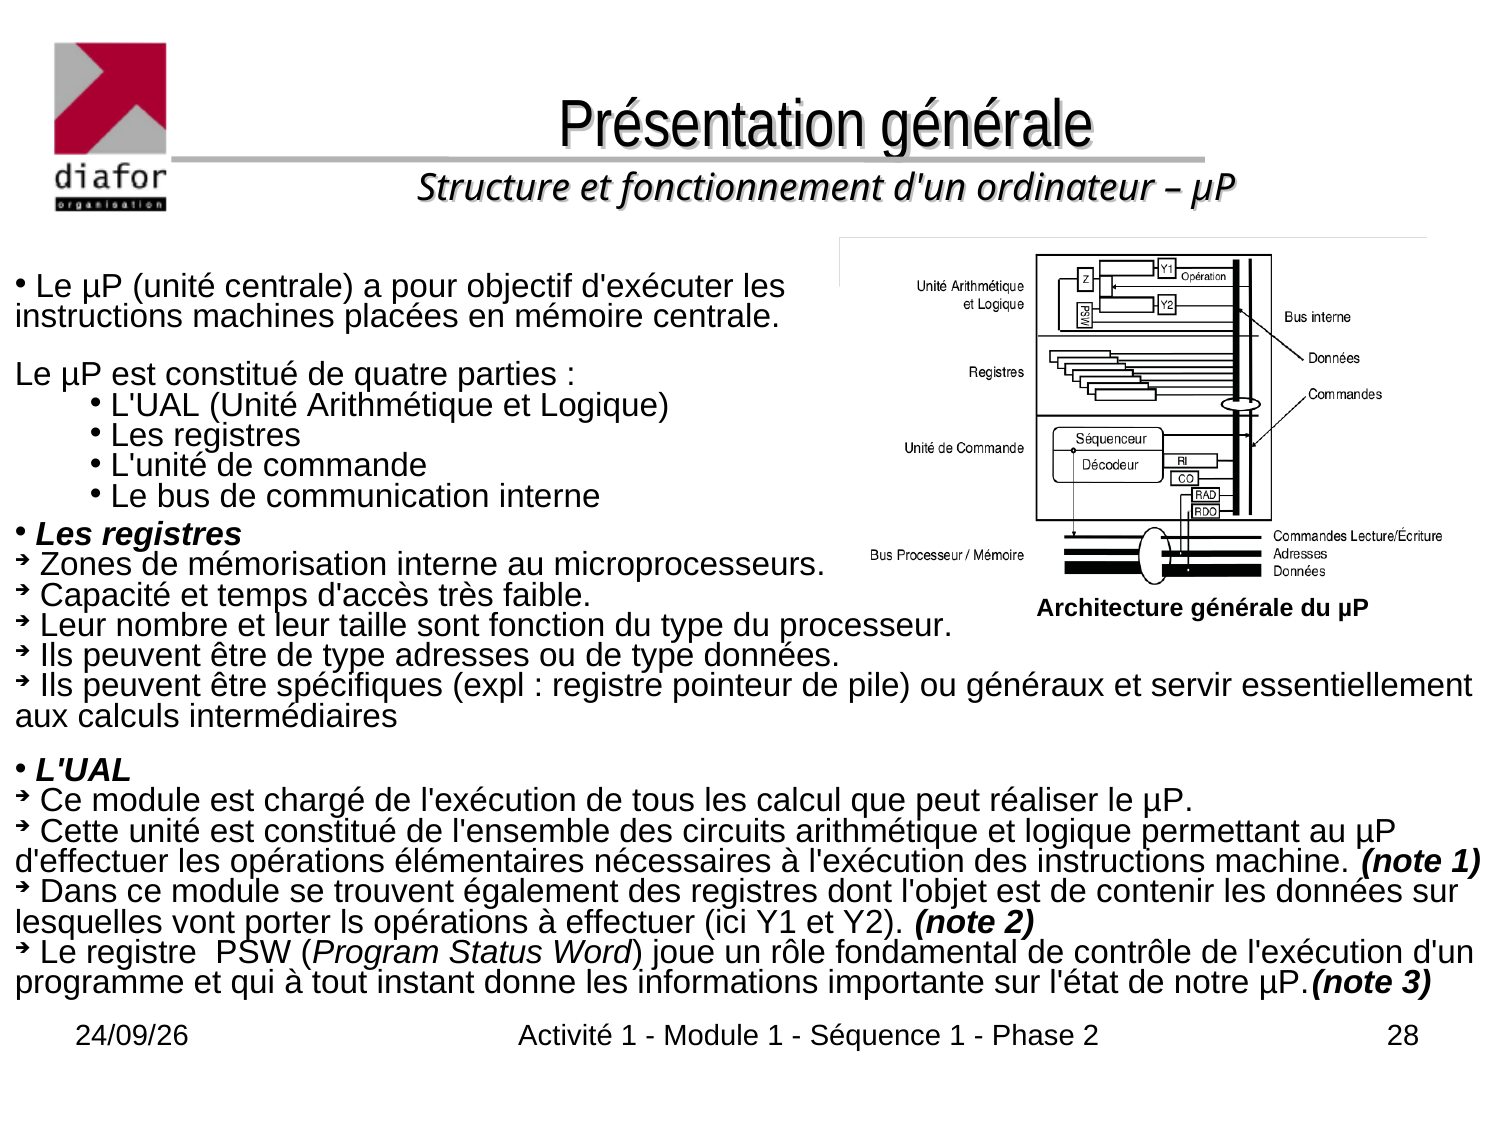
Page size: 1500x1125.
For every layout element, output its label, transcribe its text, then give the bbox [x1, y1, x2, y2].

text_box Le µP est constitué de quatre parties : L'UAL (Unité Arithmétique et Logique) Les registres L'unité de commande Le bus de communication interne [0, 354, 686, 513]
title Présentation générale Structure et fonctionnement d'un ordinateur – µP [151, 45, 1500, 250]
text_box L'UAL Ce module est chargé de l'exécution de tous les calcul que peut réaliser le µP. Cette unité est constitué de l'ensemble des circuits arithmétique et logique permettant au µP d'effectuer les opérations élémentaires nécessaires à l'exécution des instructions machine. (note 1) Dans ce module se trouvent également des registres dont l'objet est de contenir les données sur lesquelles vont porter ls opérations à effectuer (ici Y1 et Y2). (note 2) Le registre PSW (Program Status Word) joue un rôle fondamental de contrôle de l'exécution d'un programme et qui à tout instant donne les informations importante sur l'état de notre µP.(note 3) [0, 750, 1500, 1008]
text_box Le µP (unité centrale) a pour objectif d'exécuter les instructions machines placées en mémoire centrale. [0, 265, 827, 342]
text_box Les registres Zones de mémorisation interne au microprocesseurs. Capacité et temps d'accès très faible. Leur nombre et leur taille sont fonction du type du processeur. Ils peuvent être de type adresses ou de type données. Ils peuvent être spécifiques (expl : registre pointeur de pile) ou généraux et servir essentiellement aux calculs intermédiaires [0, 513, 1500, 741]
picture [53, 42, 168, 213]
picture [839, 237, 1477, 591]
